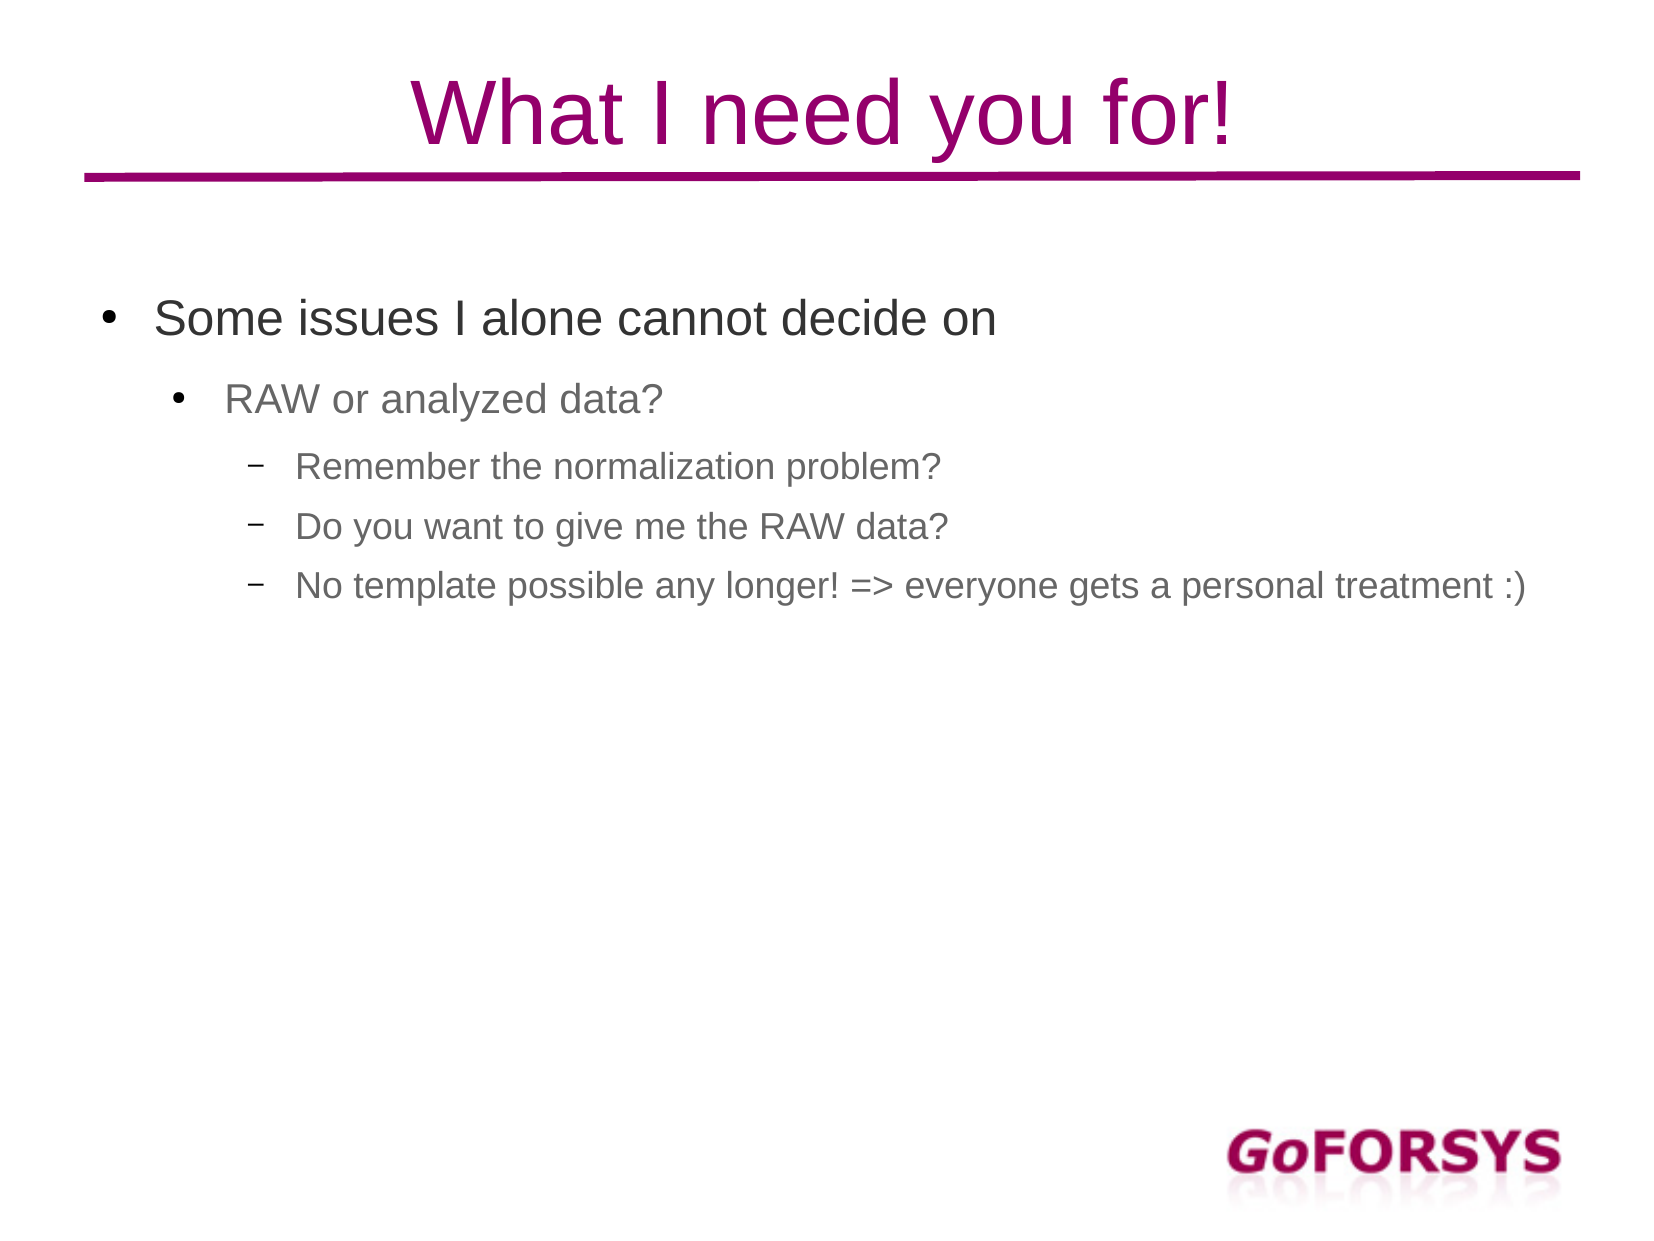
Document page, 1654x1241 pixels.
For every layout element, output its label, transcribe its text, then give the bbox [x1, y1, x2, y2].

list Some issues I alone cannot decide on RAW or analyzed data? Remember the normalization problem? Do you want to give me the RAW data? No template possible any longer! => everyone gets a personal treatment :) [82, 290, 1571, 1094]
picture [1211, 1115, 1574, 1241]
title What I need you for! [75, 56, 1571, 170]
